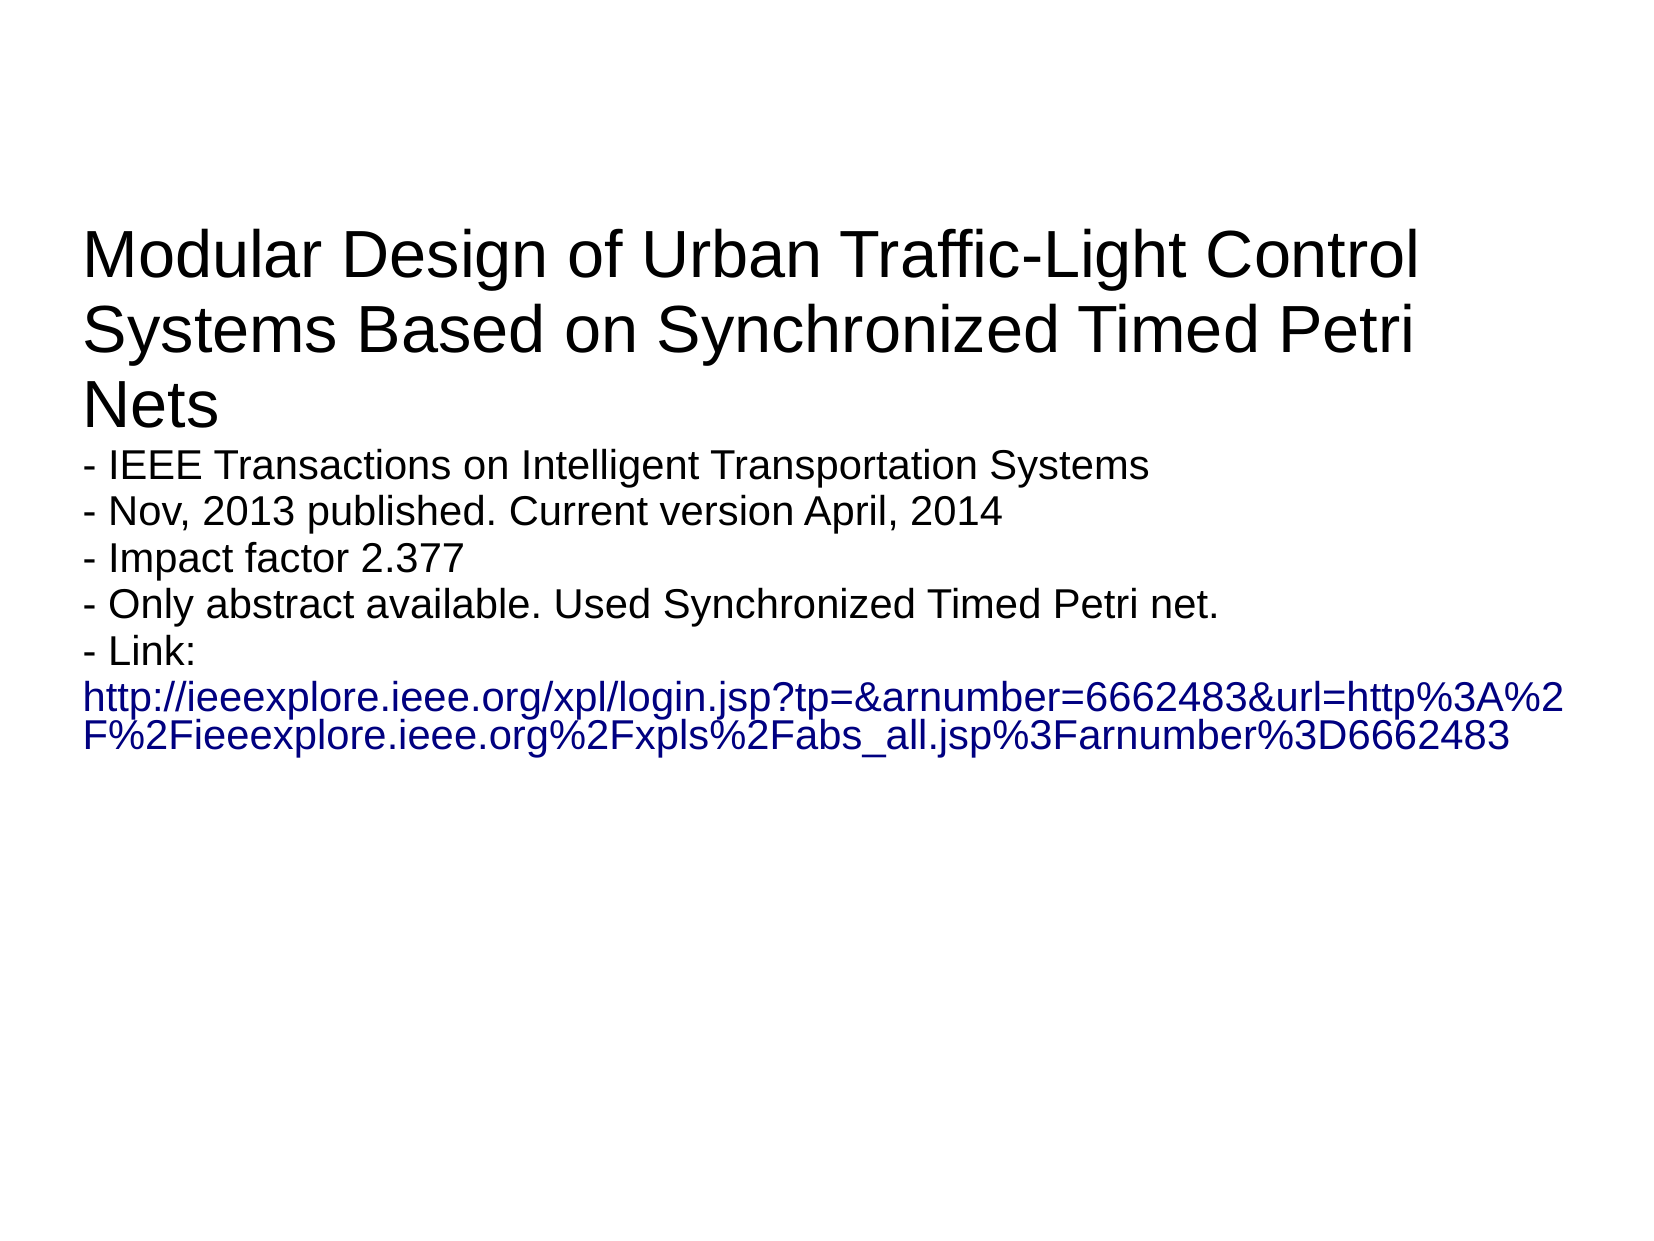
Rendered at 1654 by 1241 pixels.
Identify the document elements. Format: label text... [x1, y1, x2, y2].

subtitle Modular Design of Urban Traffic-Light Control Systems Based on Synchronized Timed Petri Nets - IEEE Transactions on Intelligent Transportation Systems - Nov, 2013 published. Current version April, 2014 - Impact factor 2.377 - Only abstract available. Used Synchronized Timed Petri net. - Link: http://ieeexplore.ieee.org/xpl/login.jsp?tp=&arnumber=6662483&url=http%3A%2F%2Fieeexplore.ieee.org%2Fxpls%2Fabs_all.jsp%3Farnumber%3D6662483 [82, 49, 1571, 1010]
